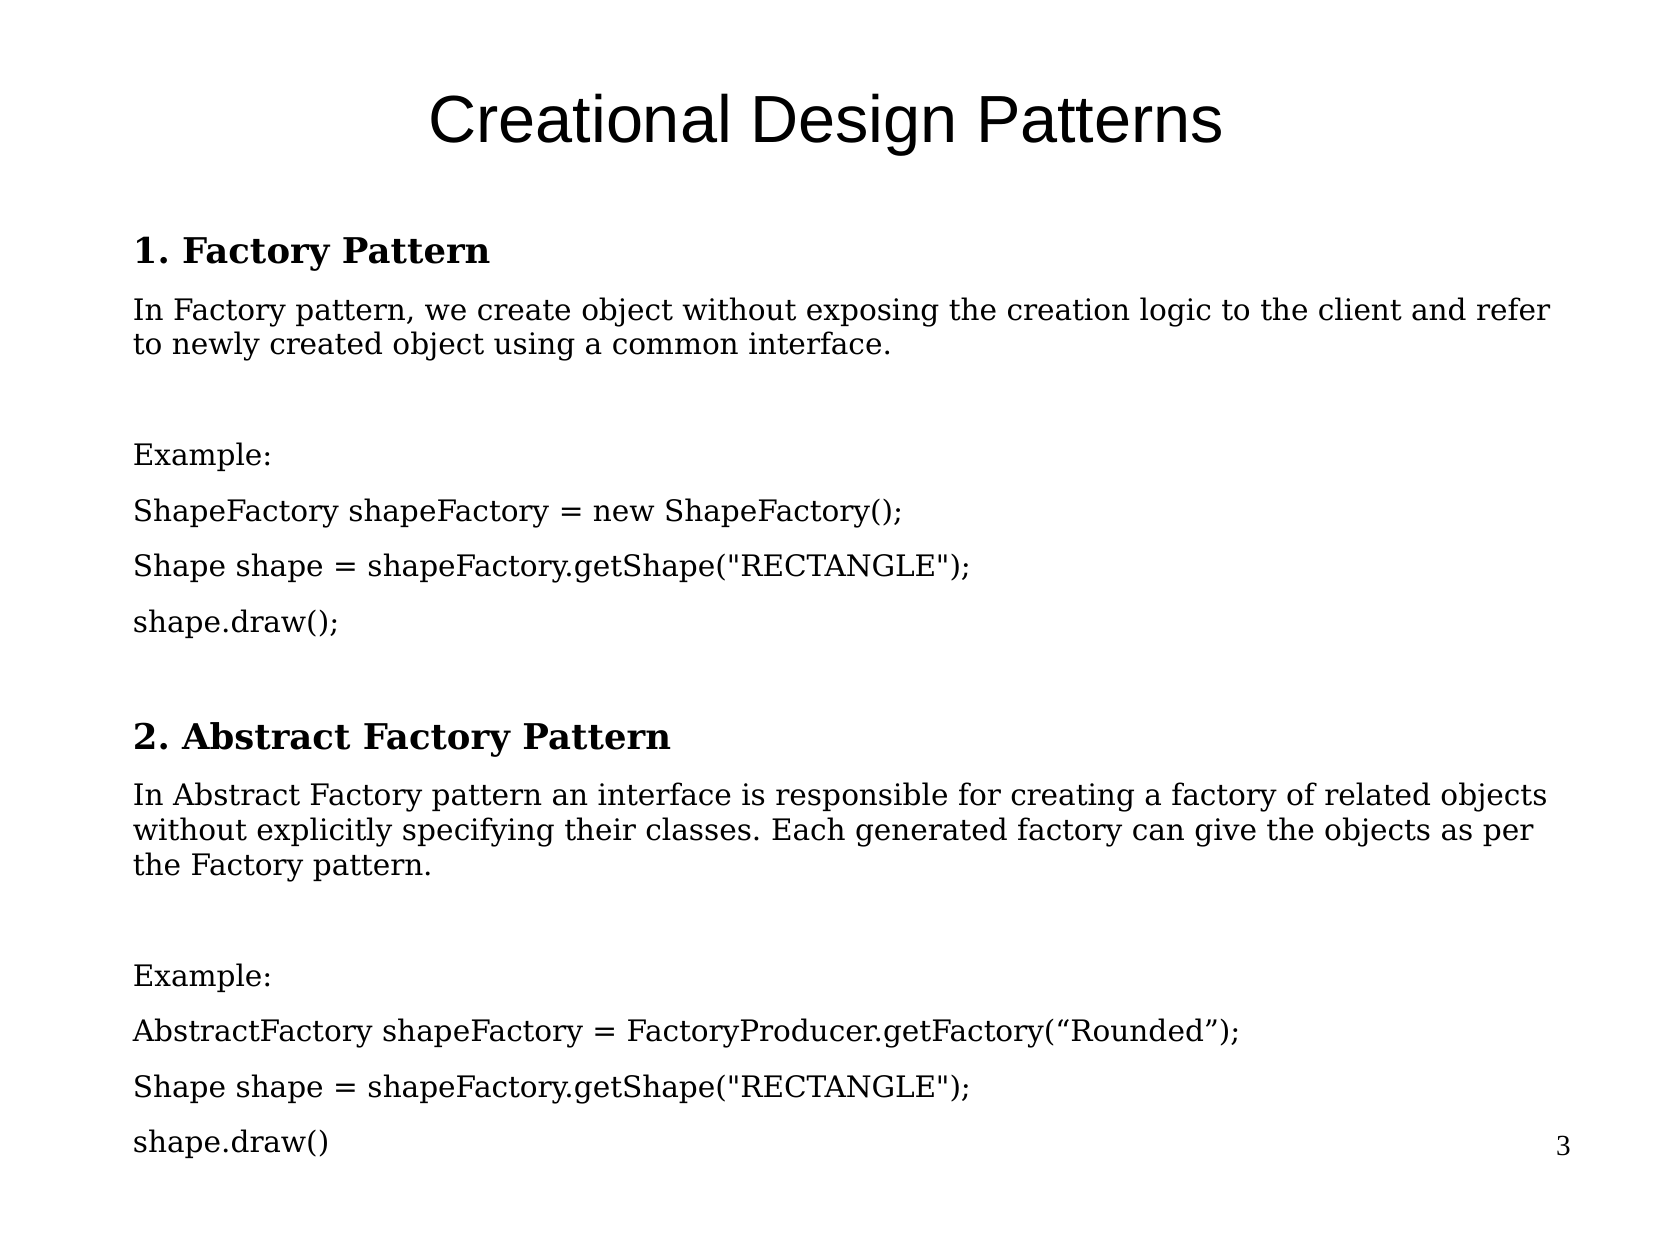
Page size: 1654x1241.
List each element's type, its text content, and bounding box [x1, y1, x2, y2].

title Creational Design Patterns [82, 49, 1571, 189]
list 1. Factory Pattern In Factory pattern, we create object without exposing the creation logic to the client and refer to newly created object using a common interface. Example: ShapeFactory shapeFactory = new ShapeFactory(); Shape shape = shapeFactory.getShape("RECTANGLE"); shape.draw(); 2. Abstract Factory Pattern In Abstract Factory pattern an interface is responsible for creating a factory of related objects without explicitly specifying their classes. Each generated factory can give the objects as per the Factory pattern. Example: AbstractFactory shapeFactory = FactoryProducer.getFactory(“Rounded”); Shape shape = shapeFactory.getShape("RECTANGLE"); shape.draw() [82, 230, 1571, 1164]
